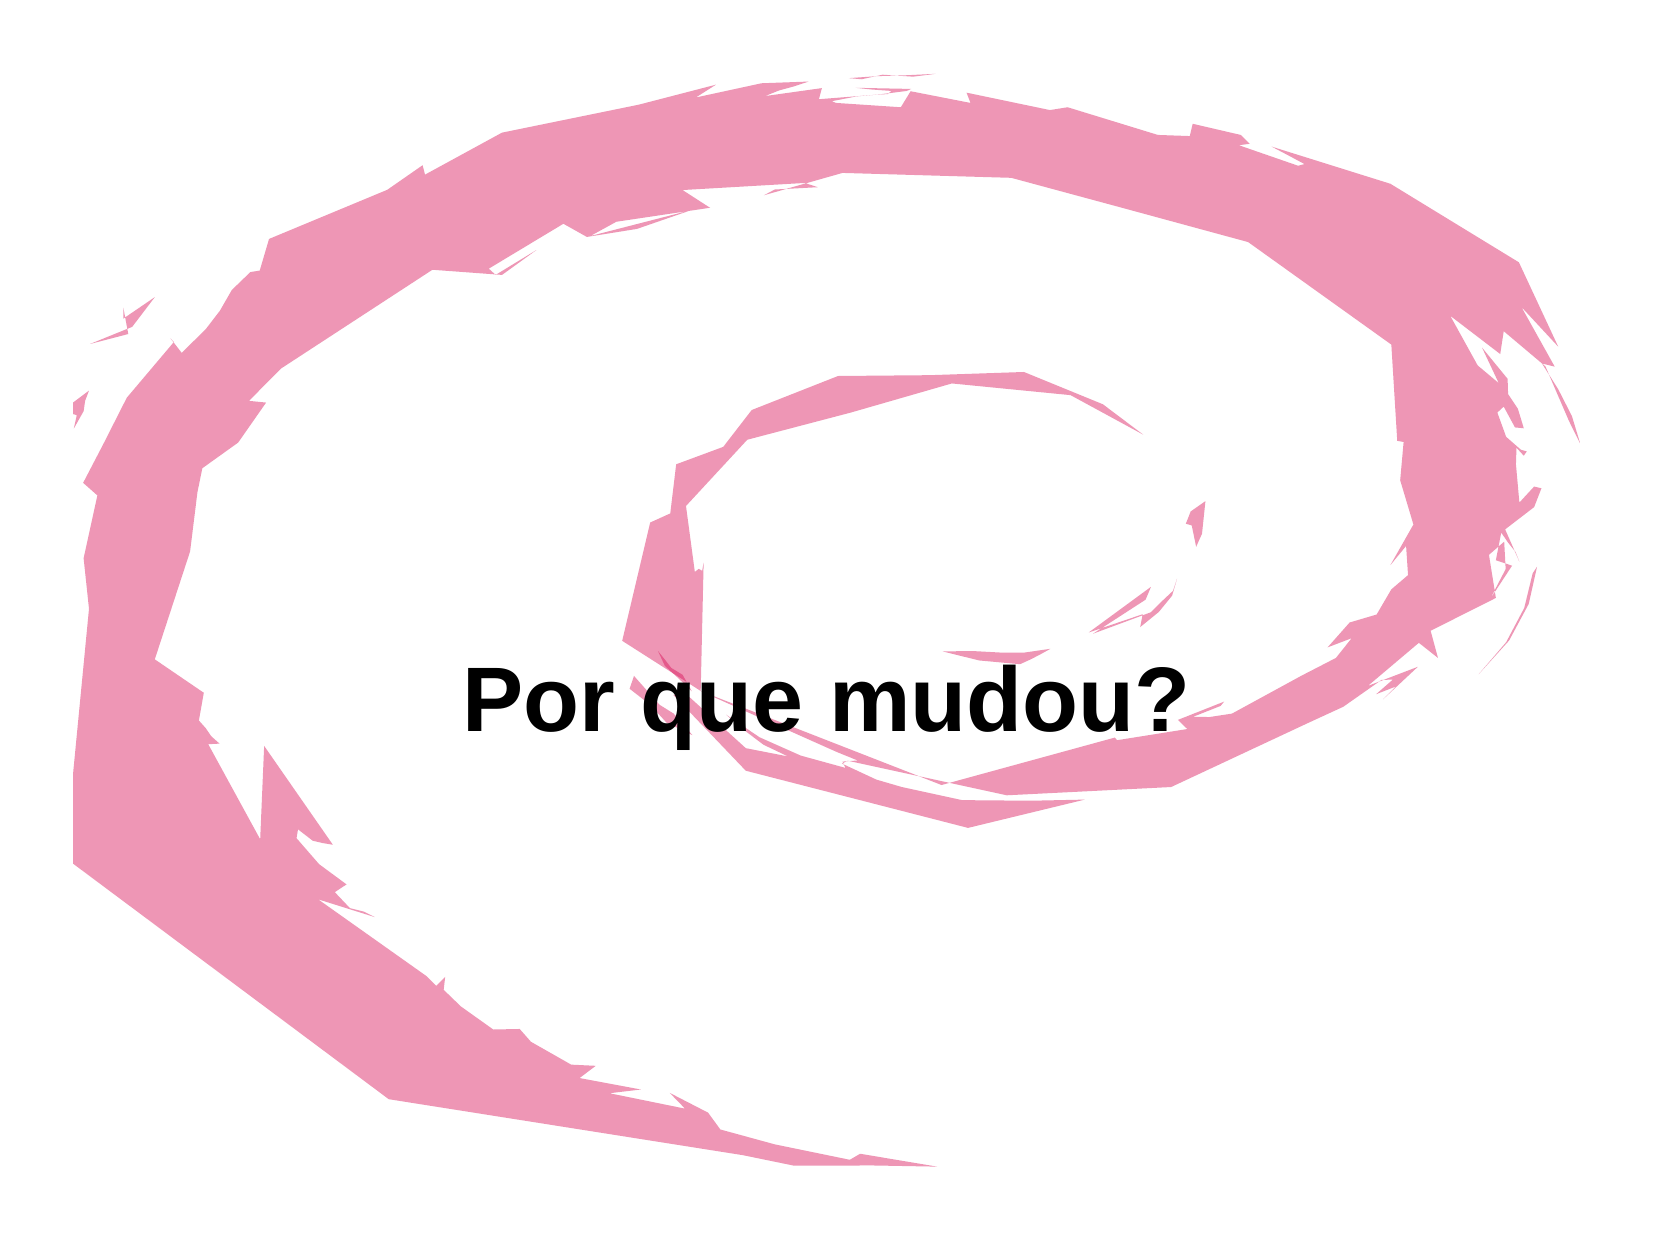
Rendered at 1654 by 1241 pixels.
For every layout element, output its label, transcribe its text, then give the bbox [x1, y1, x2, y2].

subtitle Por que mudou? [82, 290, 1571, 1109]
